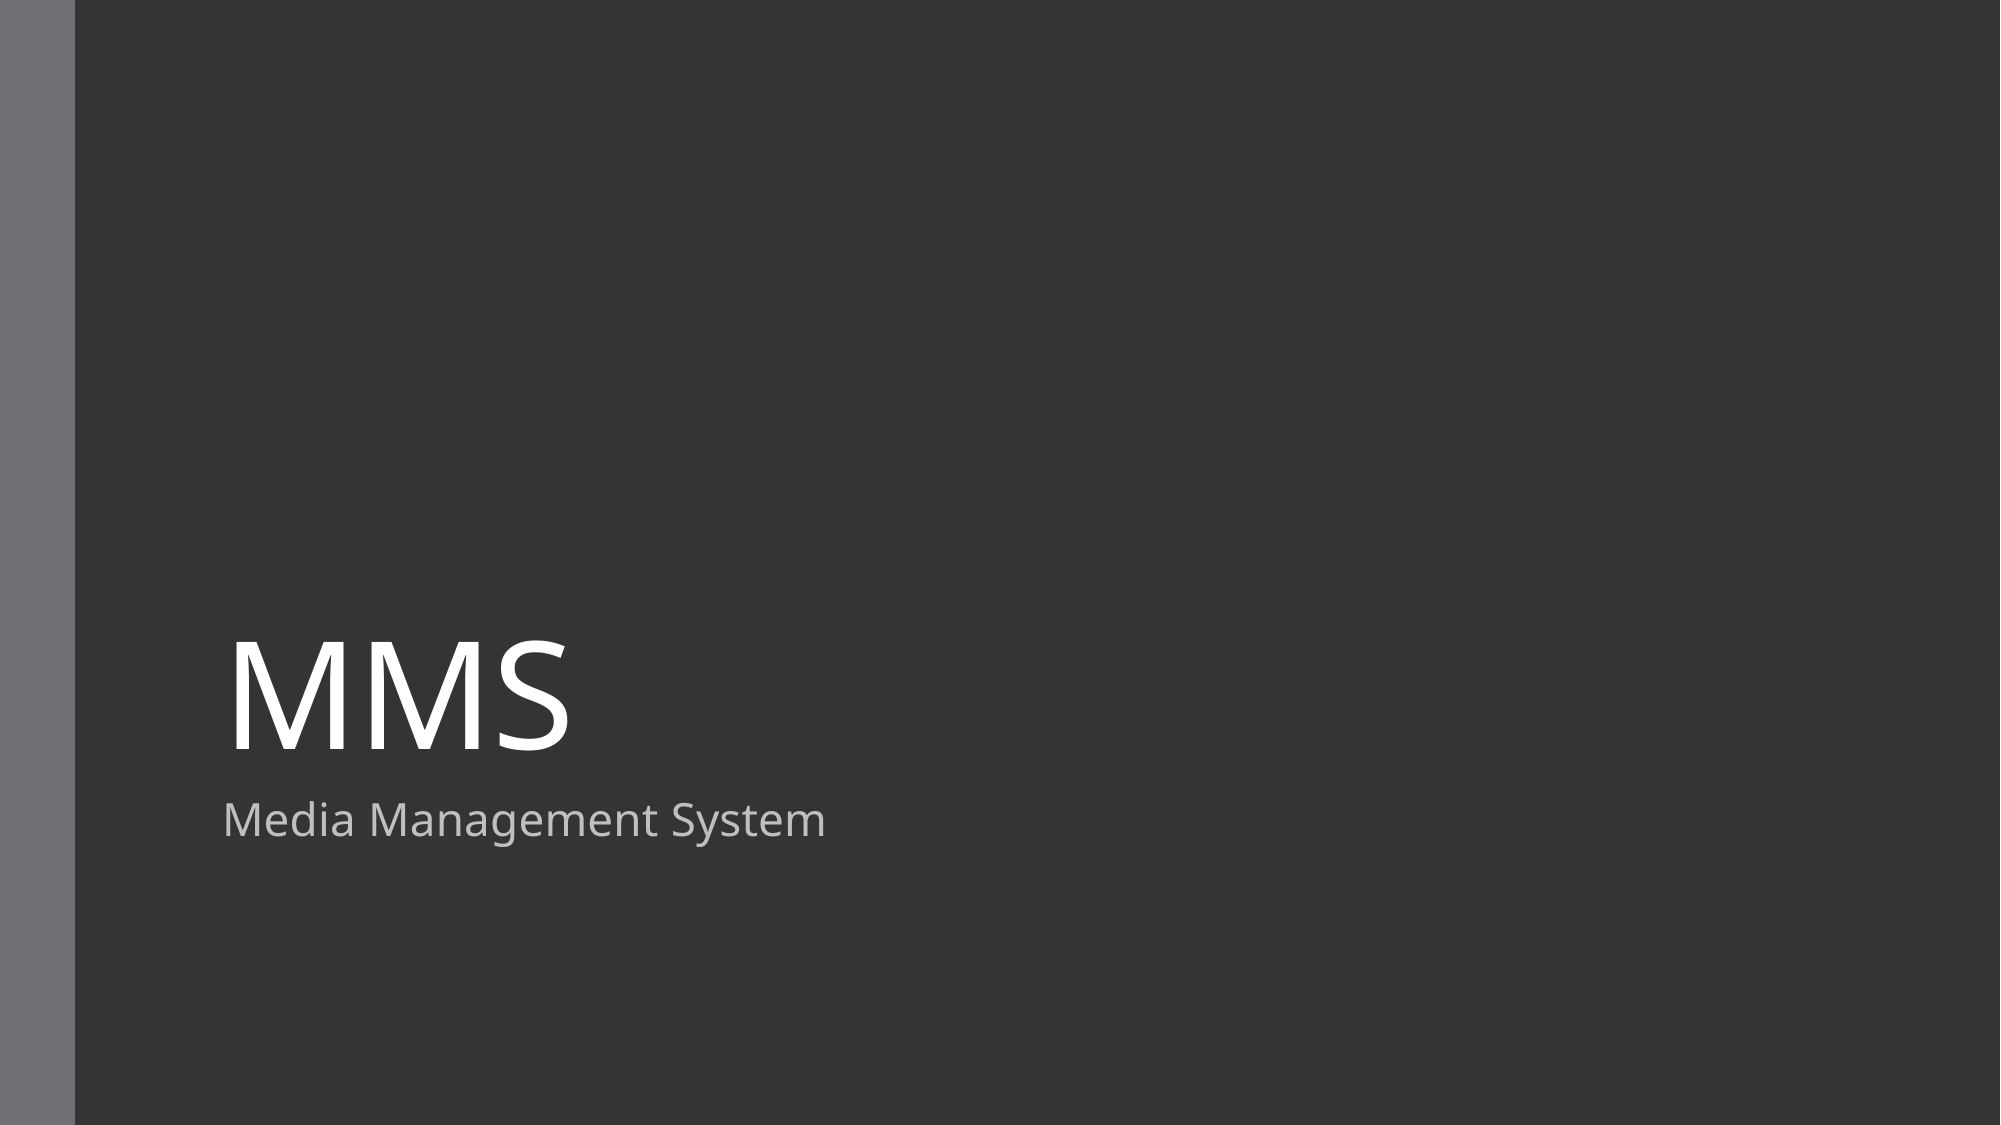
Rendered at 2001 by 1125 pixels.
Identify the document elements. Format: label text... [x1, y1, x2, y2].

title MMS [206, 124, 1752, 787]
subtitle Media Management System [206, 787, 1752, 1065]
